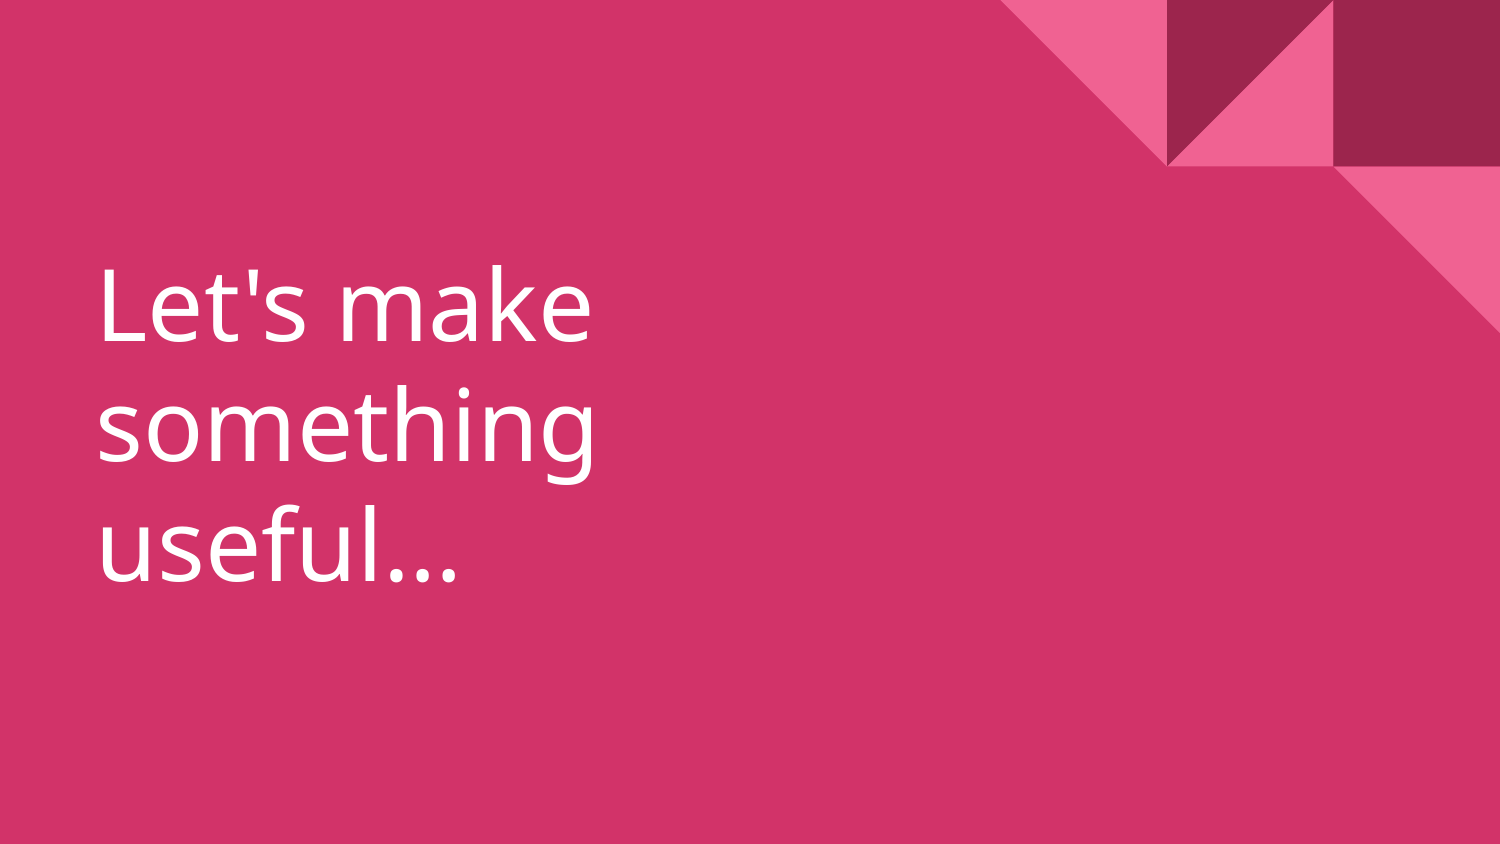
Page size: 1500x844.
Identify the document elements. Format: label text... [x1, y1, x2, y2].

title Let's make something useful… [80, 86, 1003, 758]
